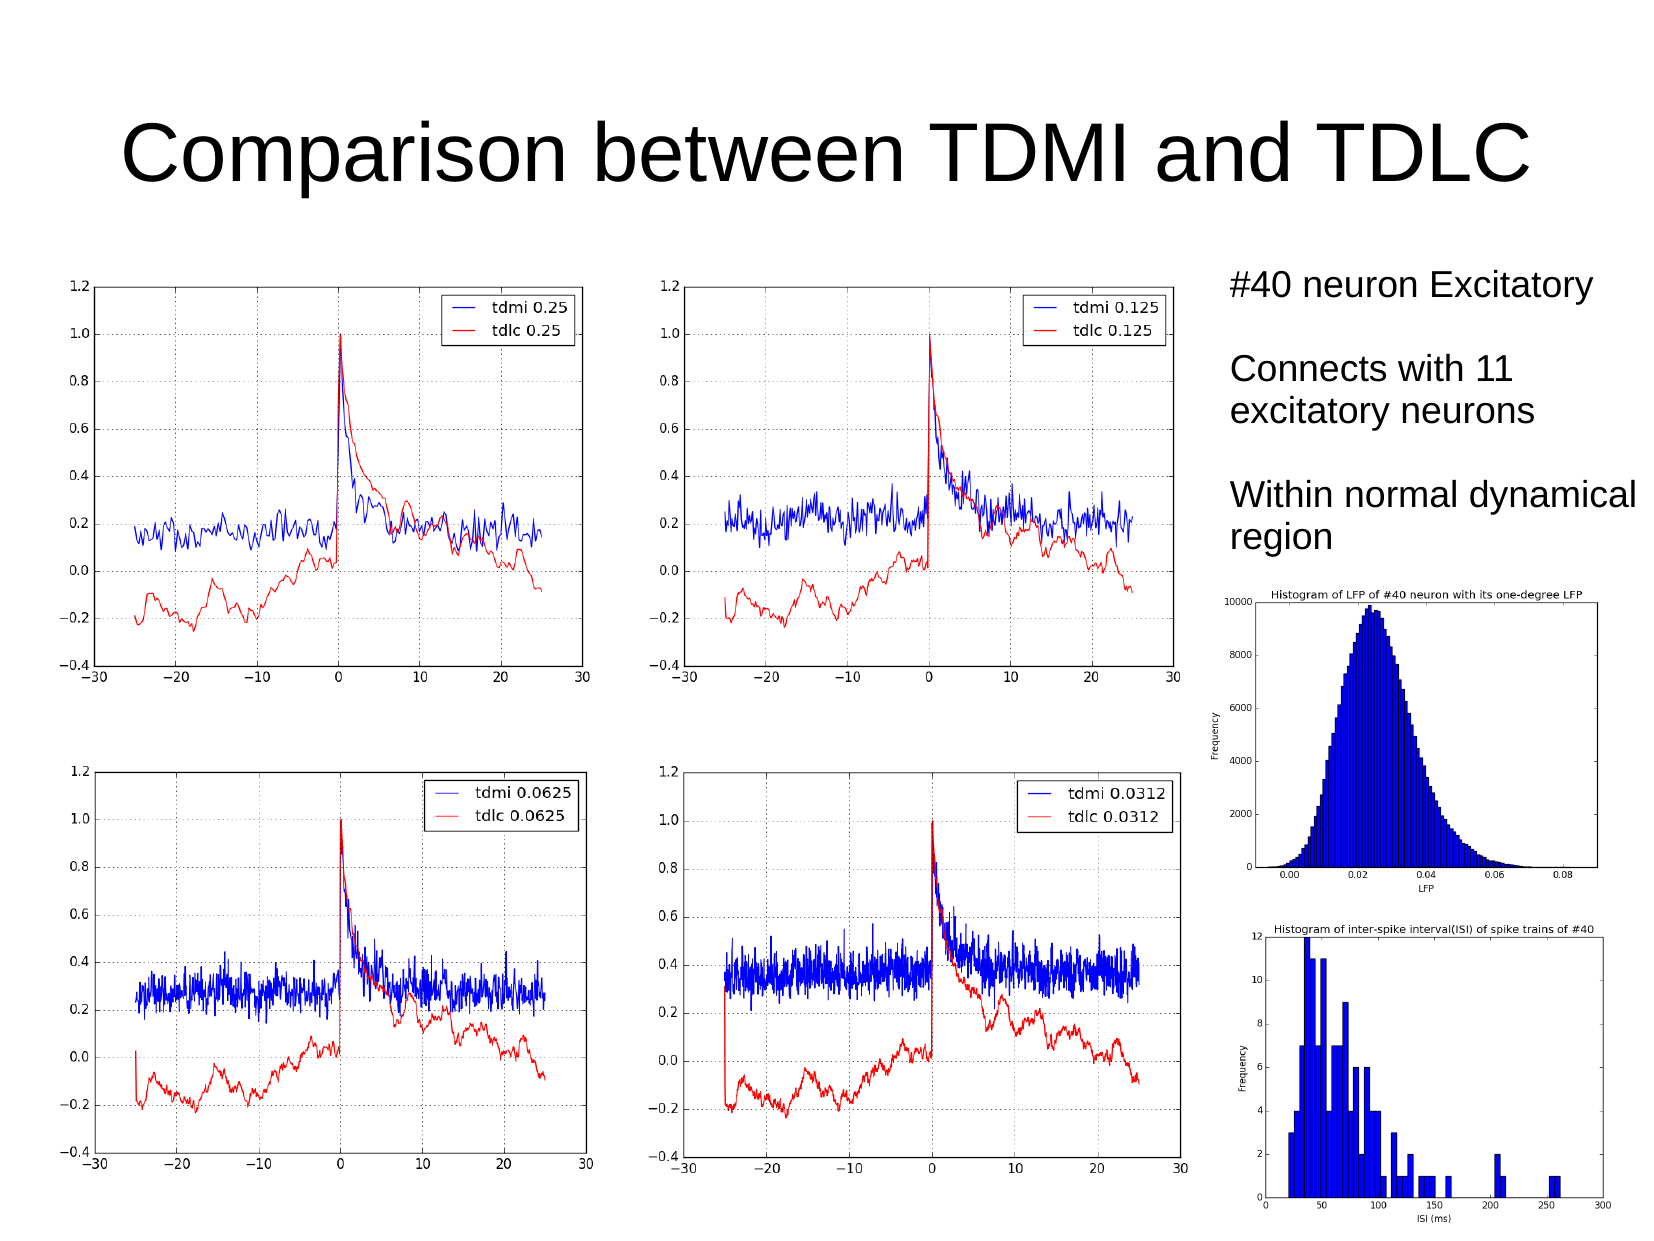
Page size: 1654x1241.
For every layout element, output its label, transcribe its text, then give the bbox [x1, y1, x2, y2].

title Comparison between TDMI and TDLC [82, 49, 1571, 256]
text_box #40 neuron Excitatory Connects with 11 excitatory neurons Within normal dynamical region [1215, 256, 1654, 601]
picture [15, 239, 1646, 1231]
